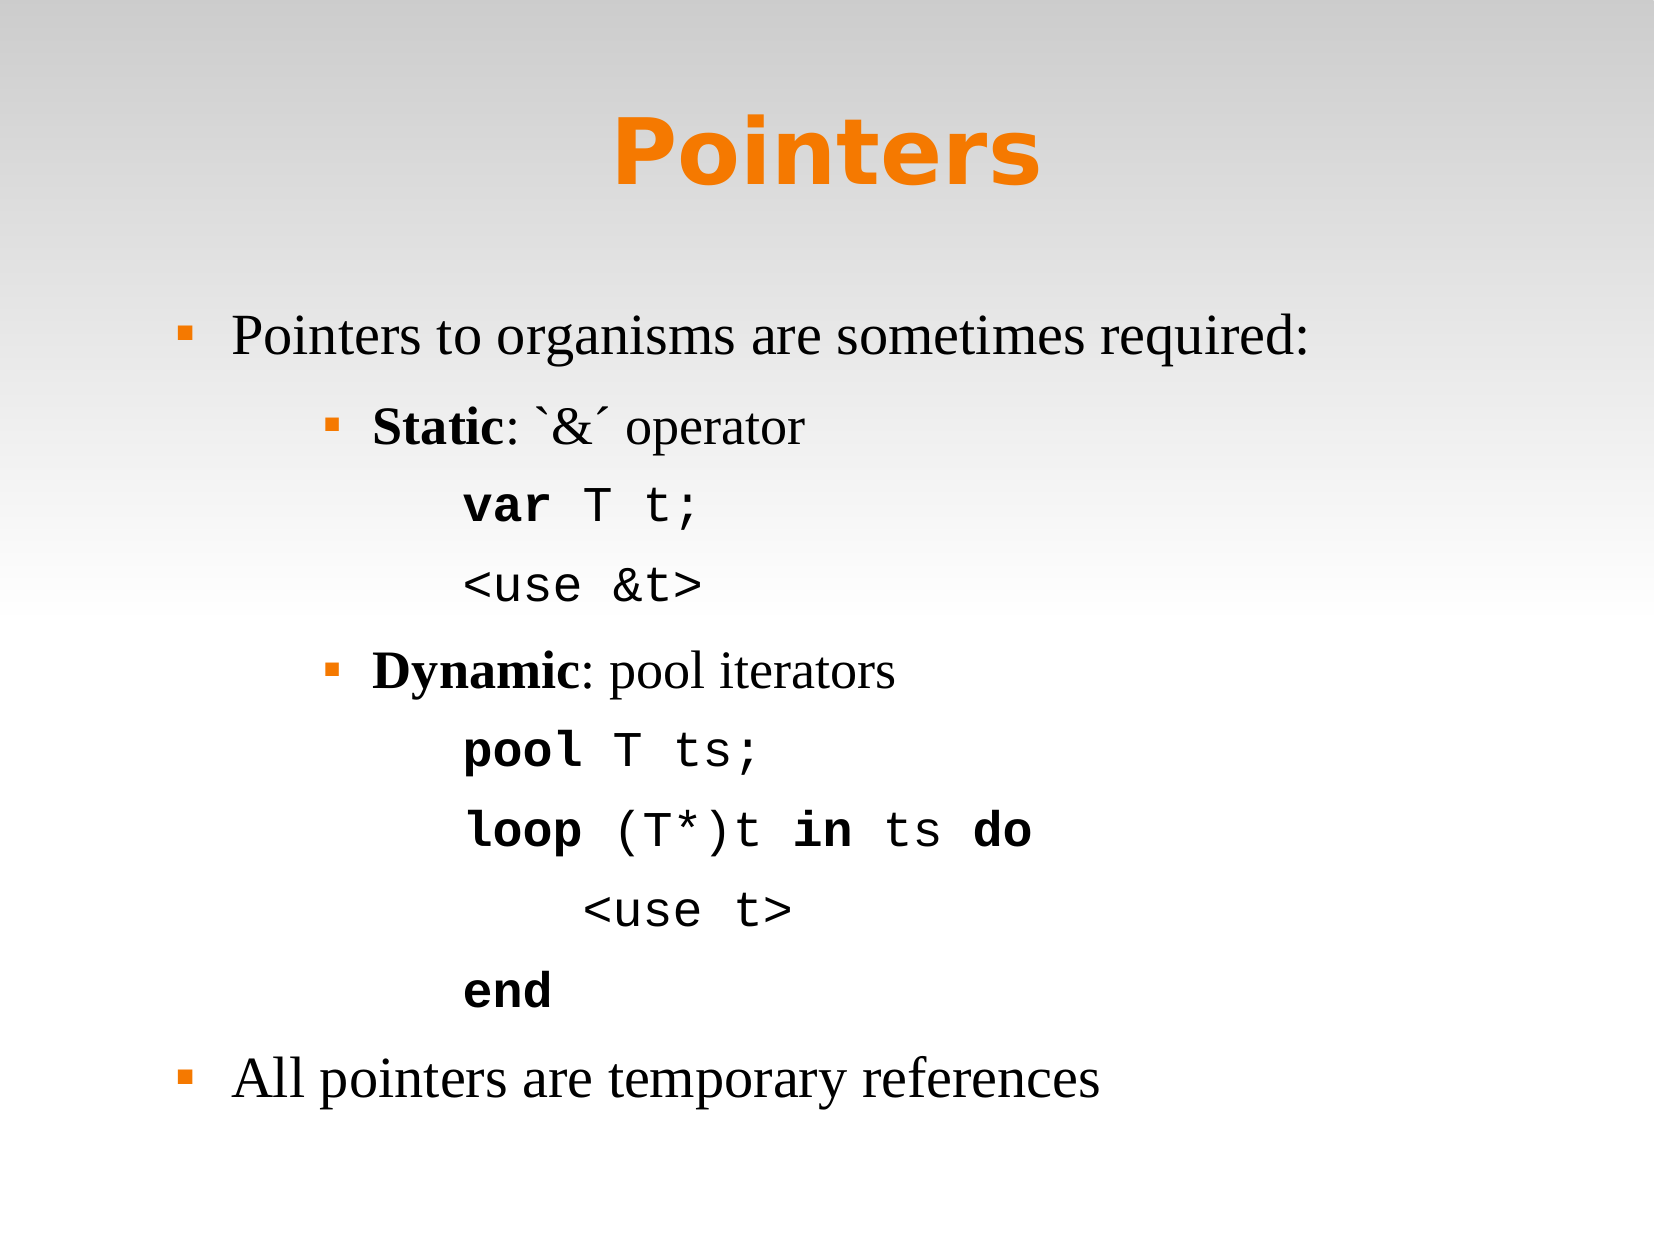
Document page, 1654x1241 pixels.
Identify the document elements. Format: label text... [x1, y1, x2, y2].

list Pointers to organisms are sometimes required: Static: `&´ operator var T t; <use &t> Dynamic: pool iterators pool T ts; loop (T*)t in ts do <use t> end All pointers are temporary references [89, 302, 1463, 1146]
title Pointers [82, 49, 1571, 257]
